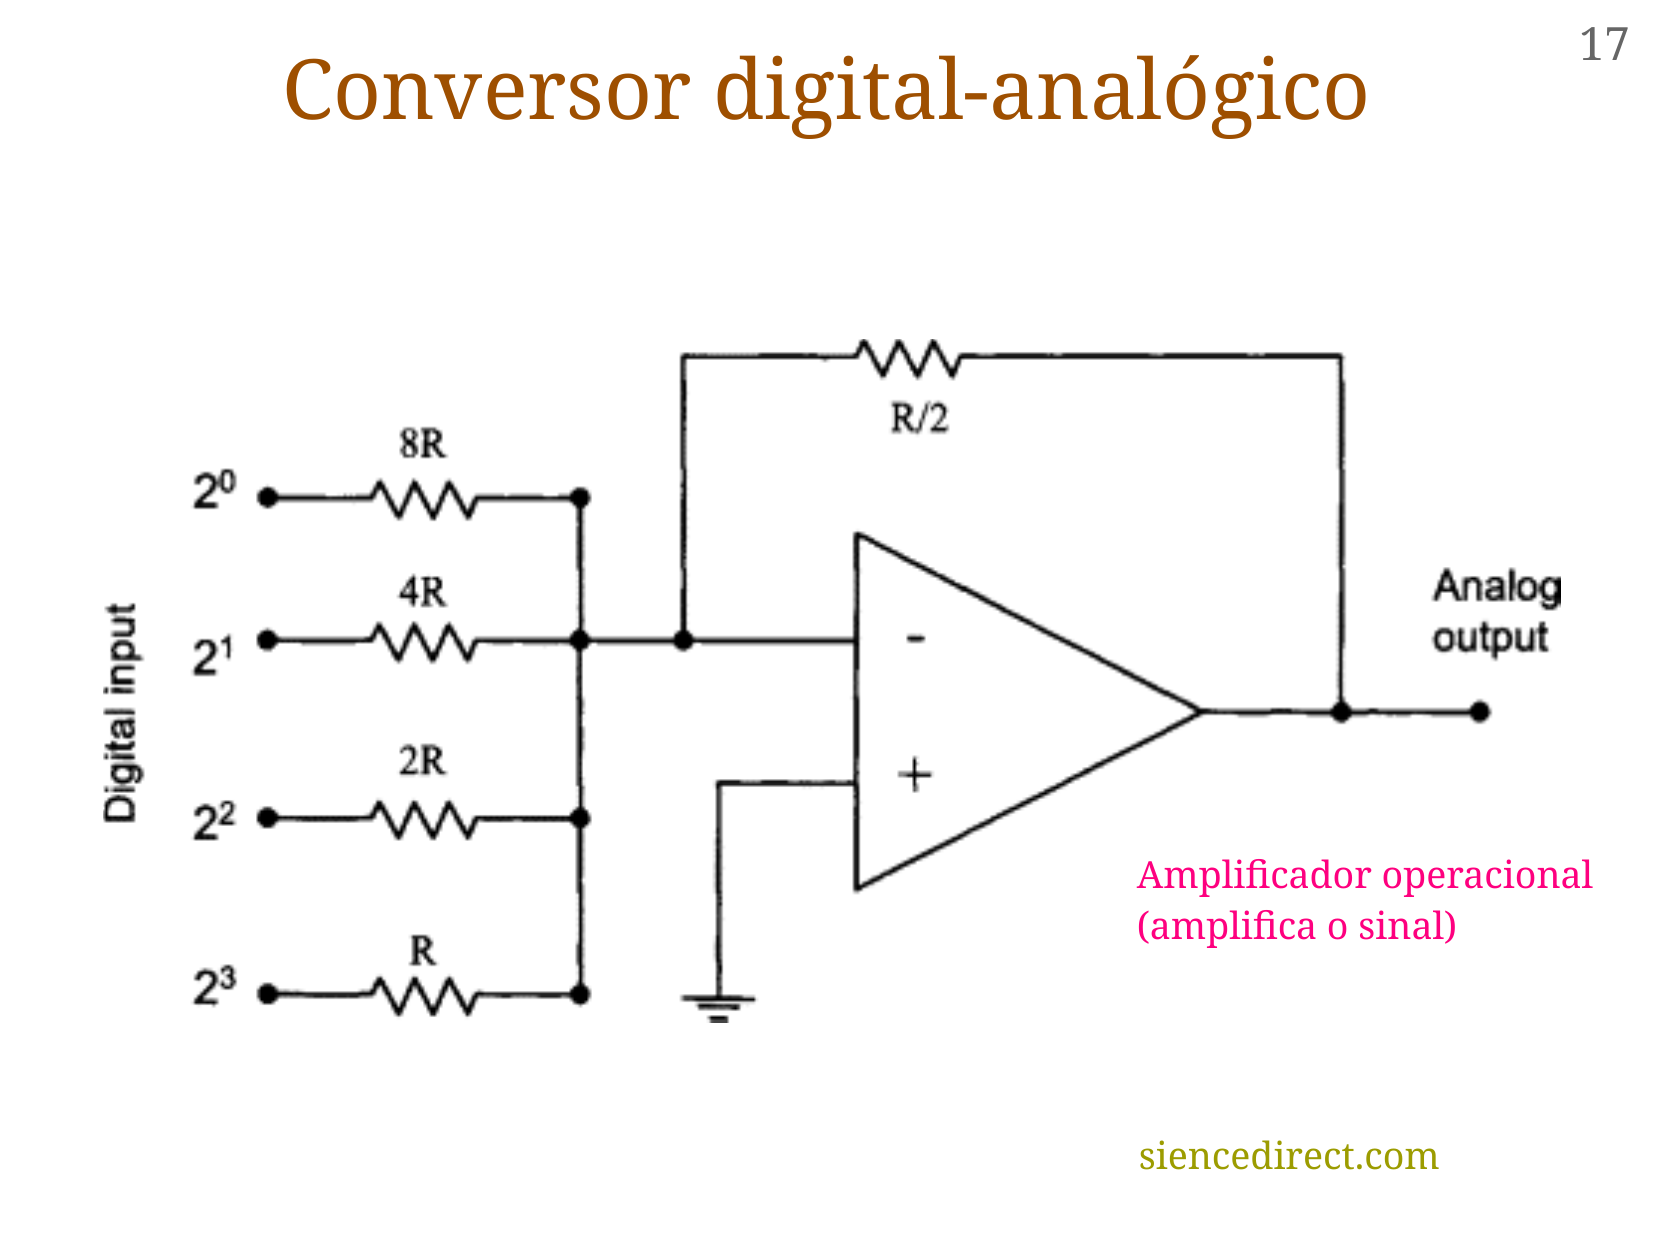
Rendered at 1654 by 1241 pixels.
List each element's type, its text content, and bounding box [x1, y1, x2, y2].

text_box siencedirect.com [1124, 1122, 1456, 1188]
text_box Amplificador operacional (amplifica o sinal) [1122, 841, 1610, 1010]
title Conversor digital-analógico [59, 29, 1595, 148]
picture [103, 339, 1561, 1023]
